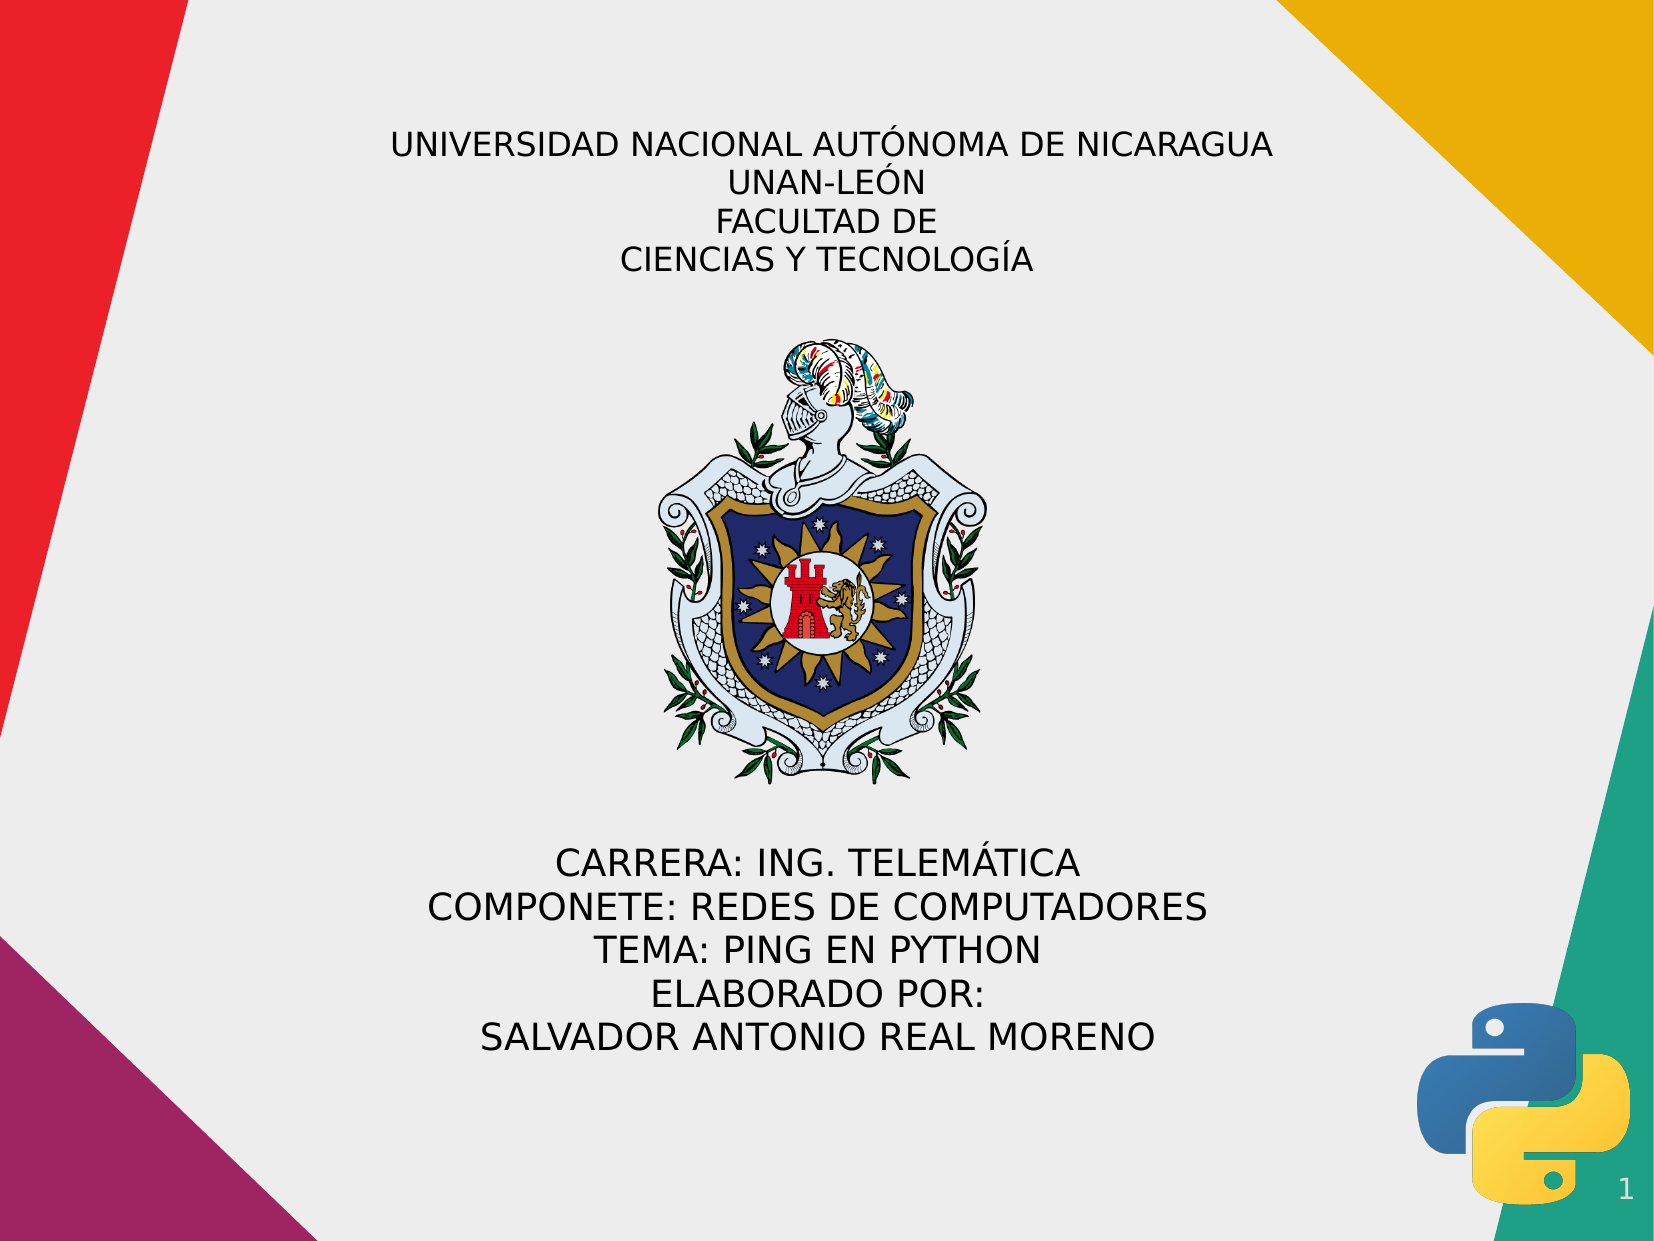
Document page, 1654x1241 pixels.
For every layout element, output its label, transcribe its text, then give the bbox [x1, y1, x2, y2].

picture [623, 297, 1031, 825]
text_box ﻿ UNIVERSIDAD NACIONAL AUTÓNOMA DE NICARAGUA UNAN-LEÓN FACULTAD DE CIENCIAS Y TECNOLOGÍA [364, 118, 1289, 287]
picture [1417, 1003, 1630, 1205]
text_box CARRERA: ING. TELEMÁTICA COMPONETE: REDES DE COMPUTADORES TEMA: PING EN PYTHON ELABORADO POR: SALVADOR ANTONIO REAL MORENO [412, 834, 1224, 1068]
